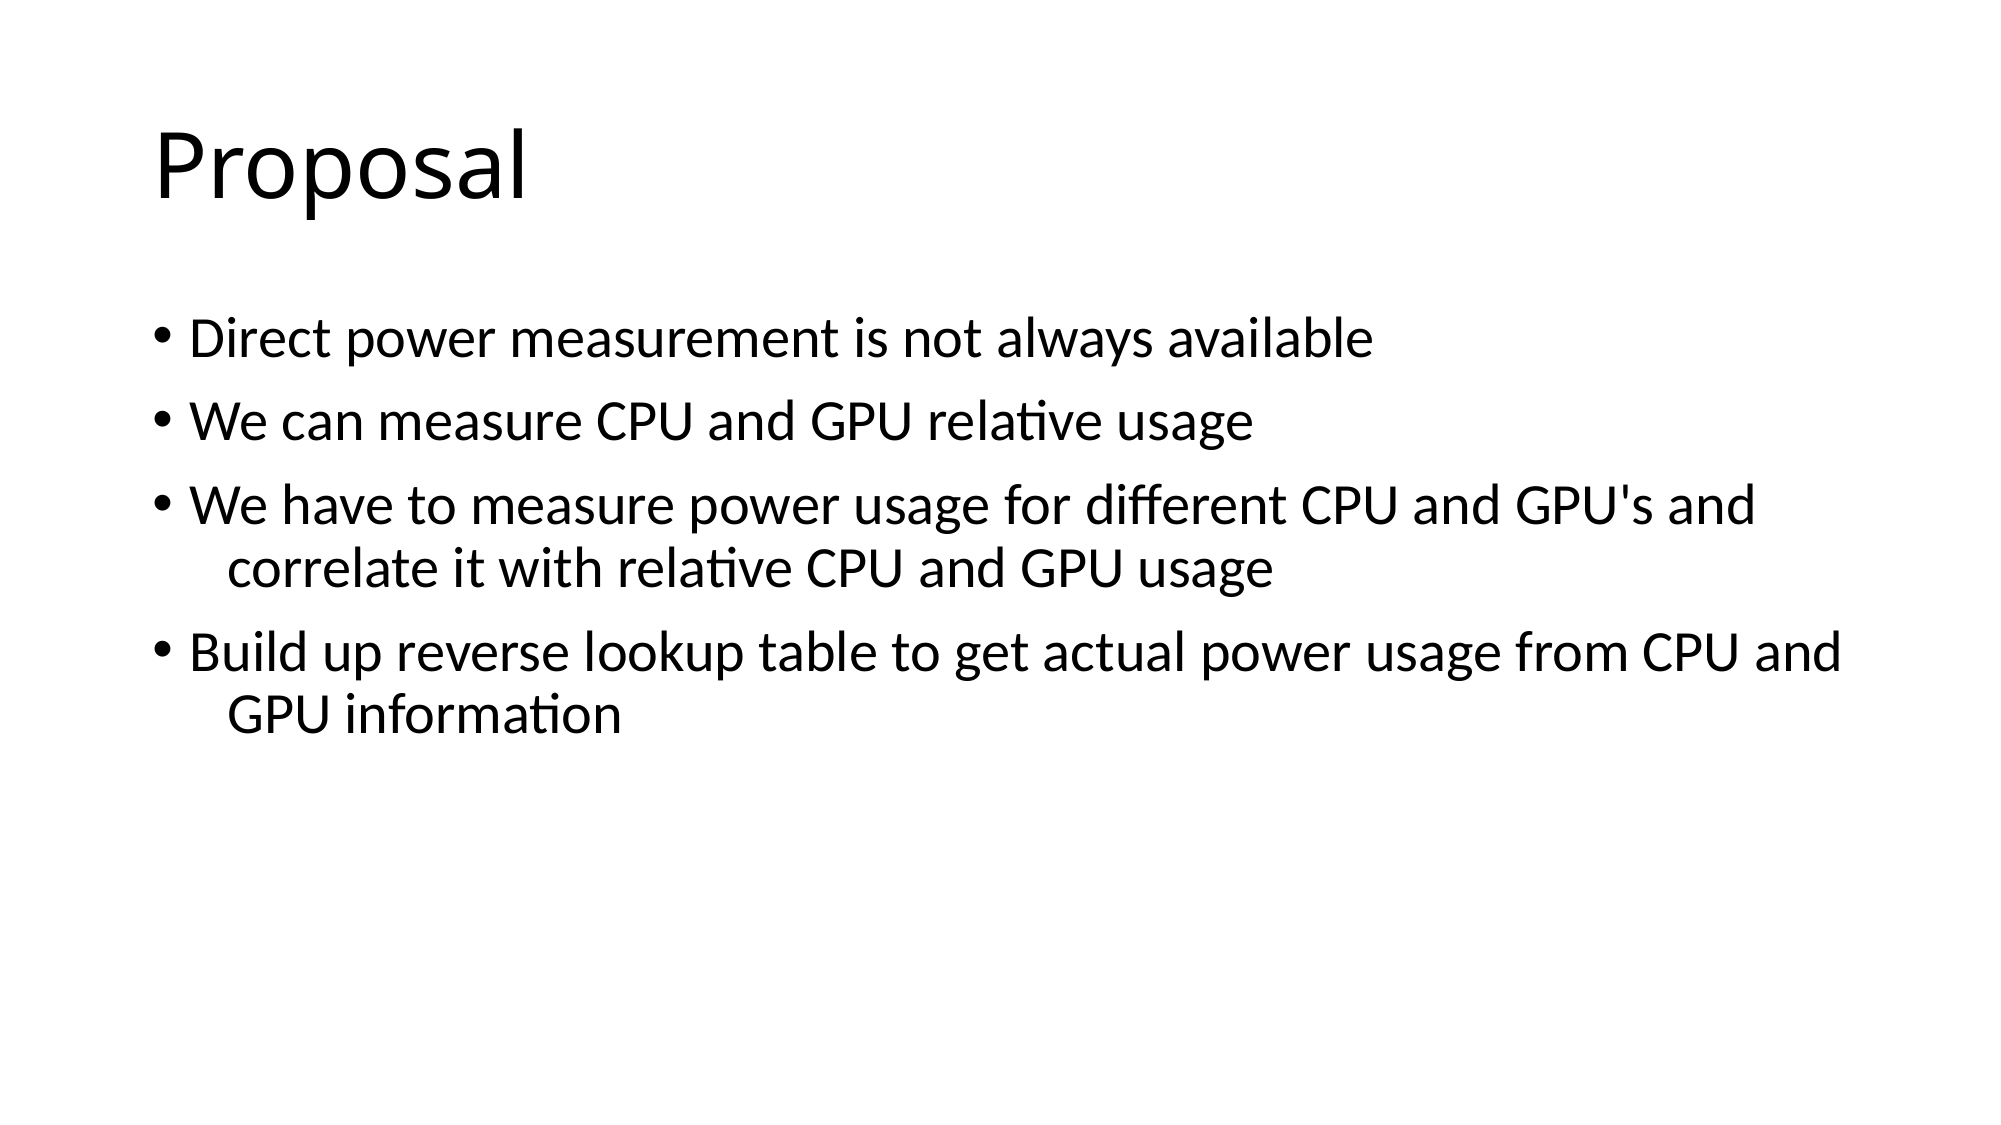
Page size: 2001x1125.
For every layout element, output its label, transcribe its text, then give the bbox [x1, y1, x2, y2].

list Direct power measurement is not always available We can measure CPU and GPU relative usage We have to measure power usage for different CPU and GPU's and correlate it with relative CPU and GPU usage Build up reverse lookup table to get actual power usage from CPU and GPU information [137, 299, 1863, 1014]
title Proposal [137, 59, 1863, 278]
